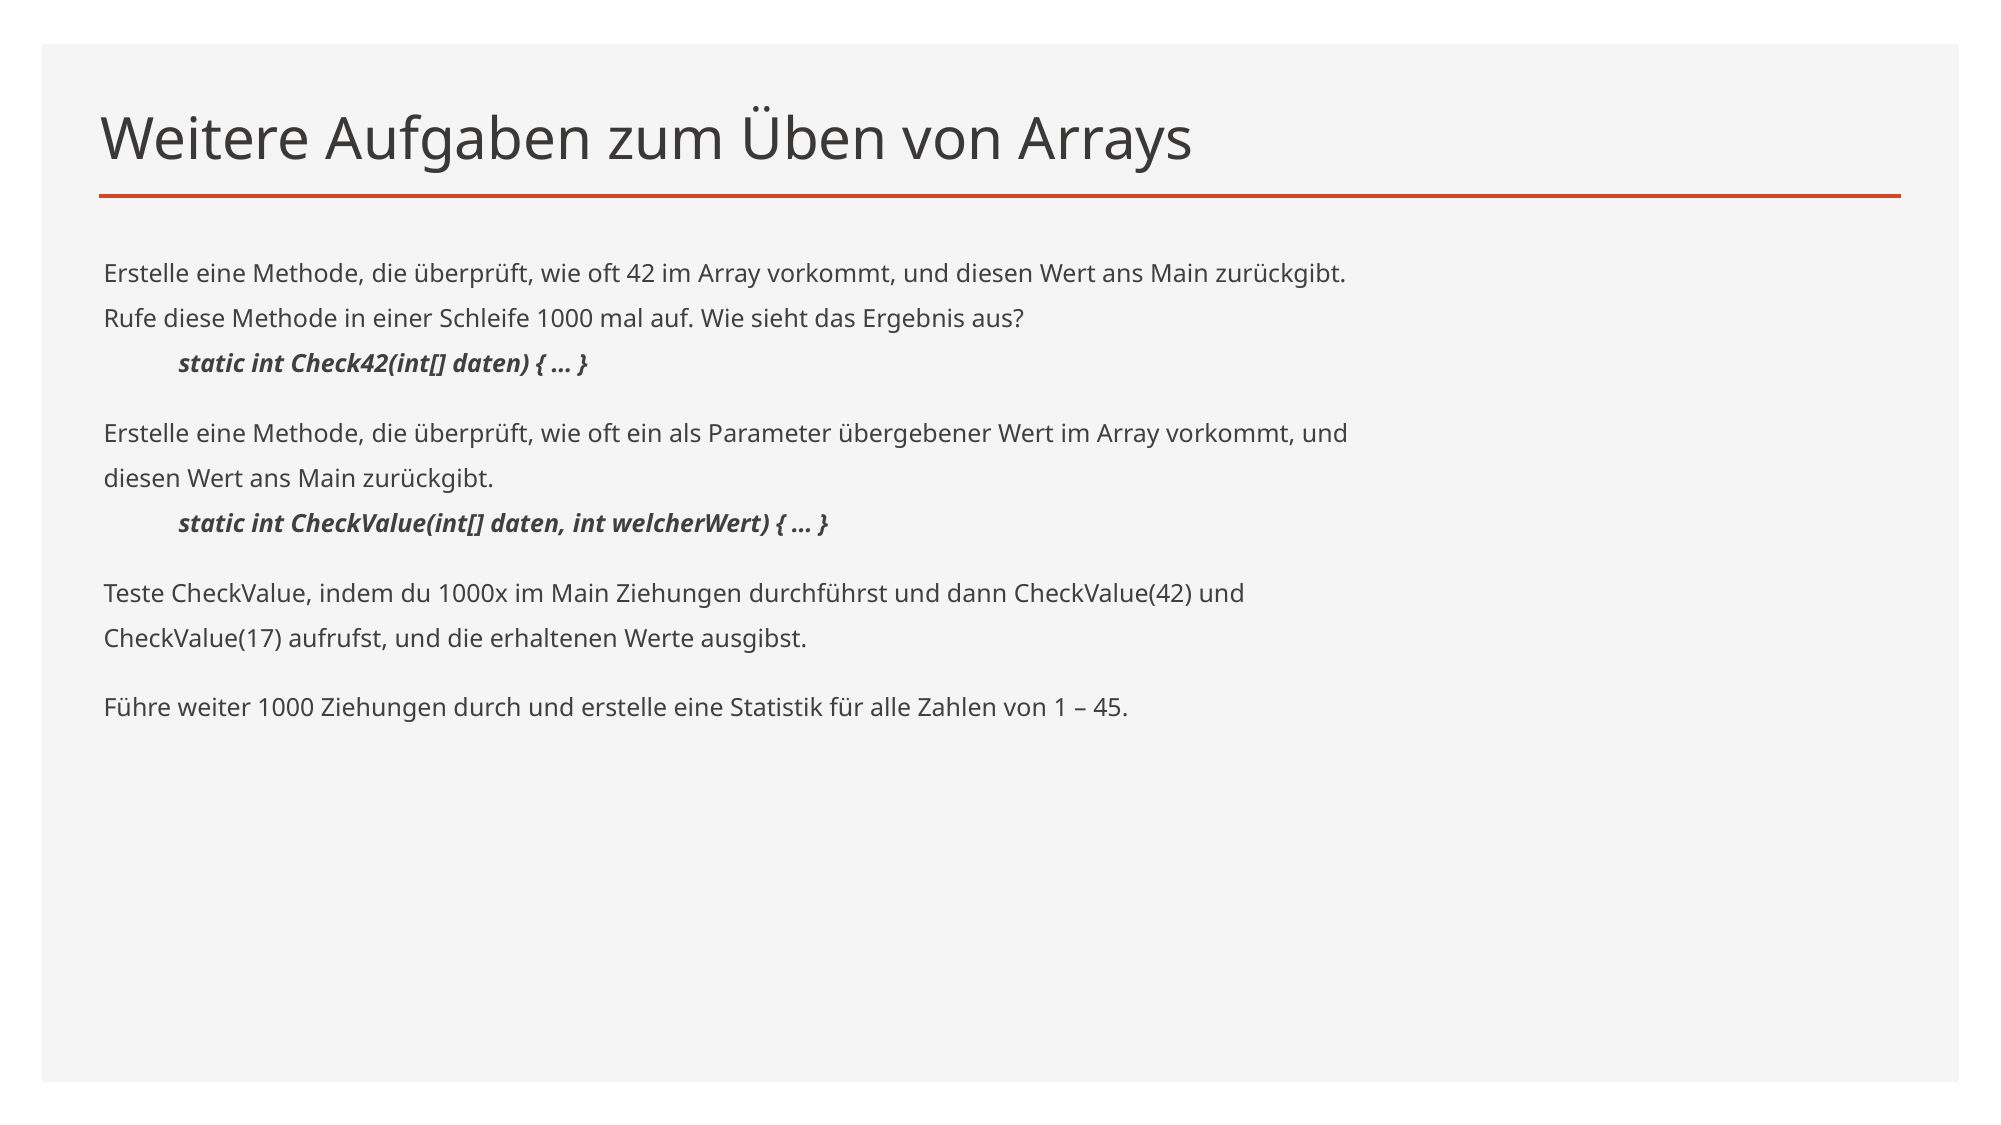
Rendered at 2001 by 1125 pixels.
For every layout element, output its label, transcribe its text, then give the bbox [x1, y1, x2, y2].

list Erstelle eine Methode, die überprüft, wie oft 42 im Array vorkommt, und diesen Wert ans Main zurückgibt. Rufe diese Methode in einer Schleife 1000 mal auf. Wie sieht das Ergebnis aus? static int Check42(int[] daten) { … } Erstelle eine Methode, die überprüft, wie oft ein als Parameter übergebener Wert im Array vorkommt, und diesen Wert ans Main zurückgibt. static int CheckValue(int[] daten, int welcherWert) { … } Teste CheckValue, indem du 1000x im Main Ziehungen durchführst und dann CheckValue(42) und CheckValue(17) aufrufst, und die erhaltenen Werte ausgibst. Führe weiter 1000 Ziehungen durch und erstelle eine Statistik für alle Zahlen von 1 – 45. [88, 235, 1387, 889]
title Weitere Aufgaben zum Üben von Arrays [85, 73, 1214, 179]
